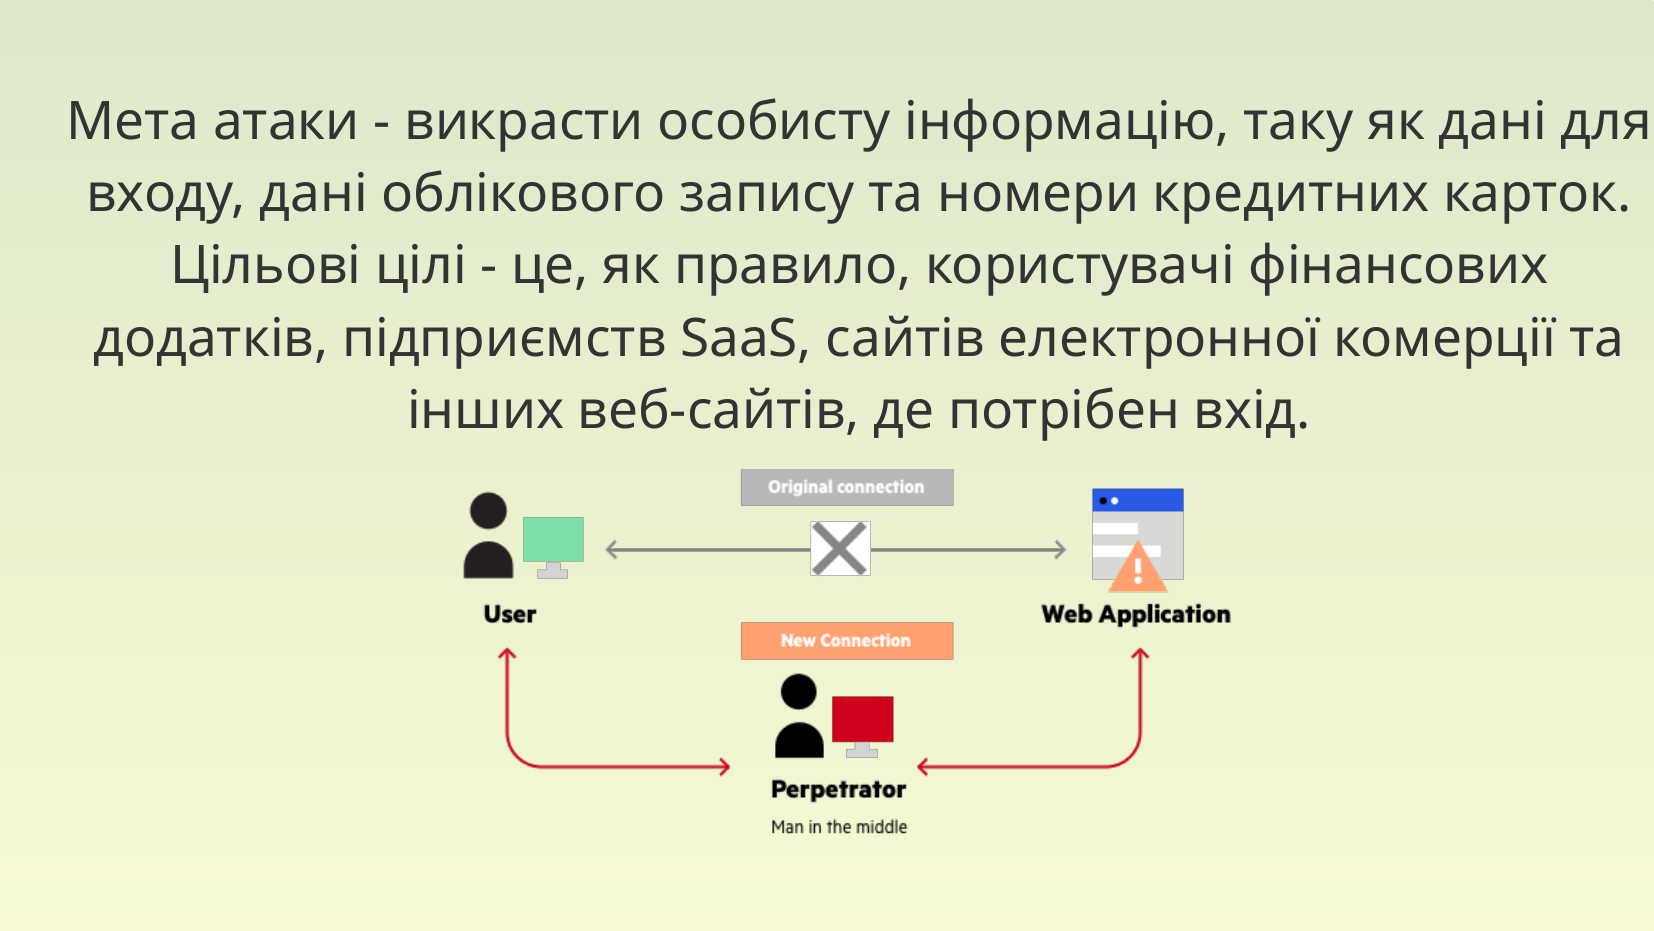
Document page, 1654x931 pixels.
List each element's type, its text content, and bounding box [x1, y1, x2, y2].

picture [454, 469, 1245, 839]
list Мета атаки - викрасти особисту інформацію, таку як дані для входу, дані облікового запису та номери кредитних карток. Цільові цілі - це, як правило, користувачі фінансових додатків, підприємств SaaS, сайтів електронної комерції та інших веб-сайтів, де потрібен вхід. [0, 82, 1654, 485]
